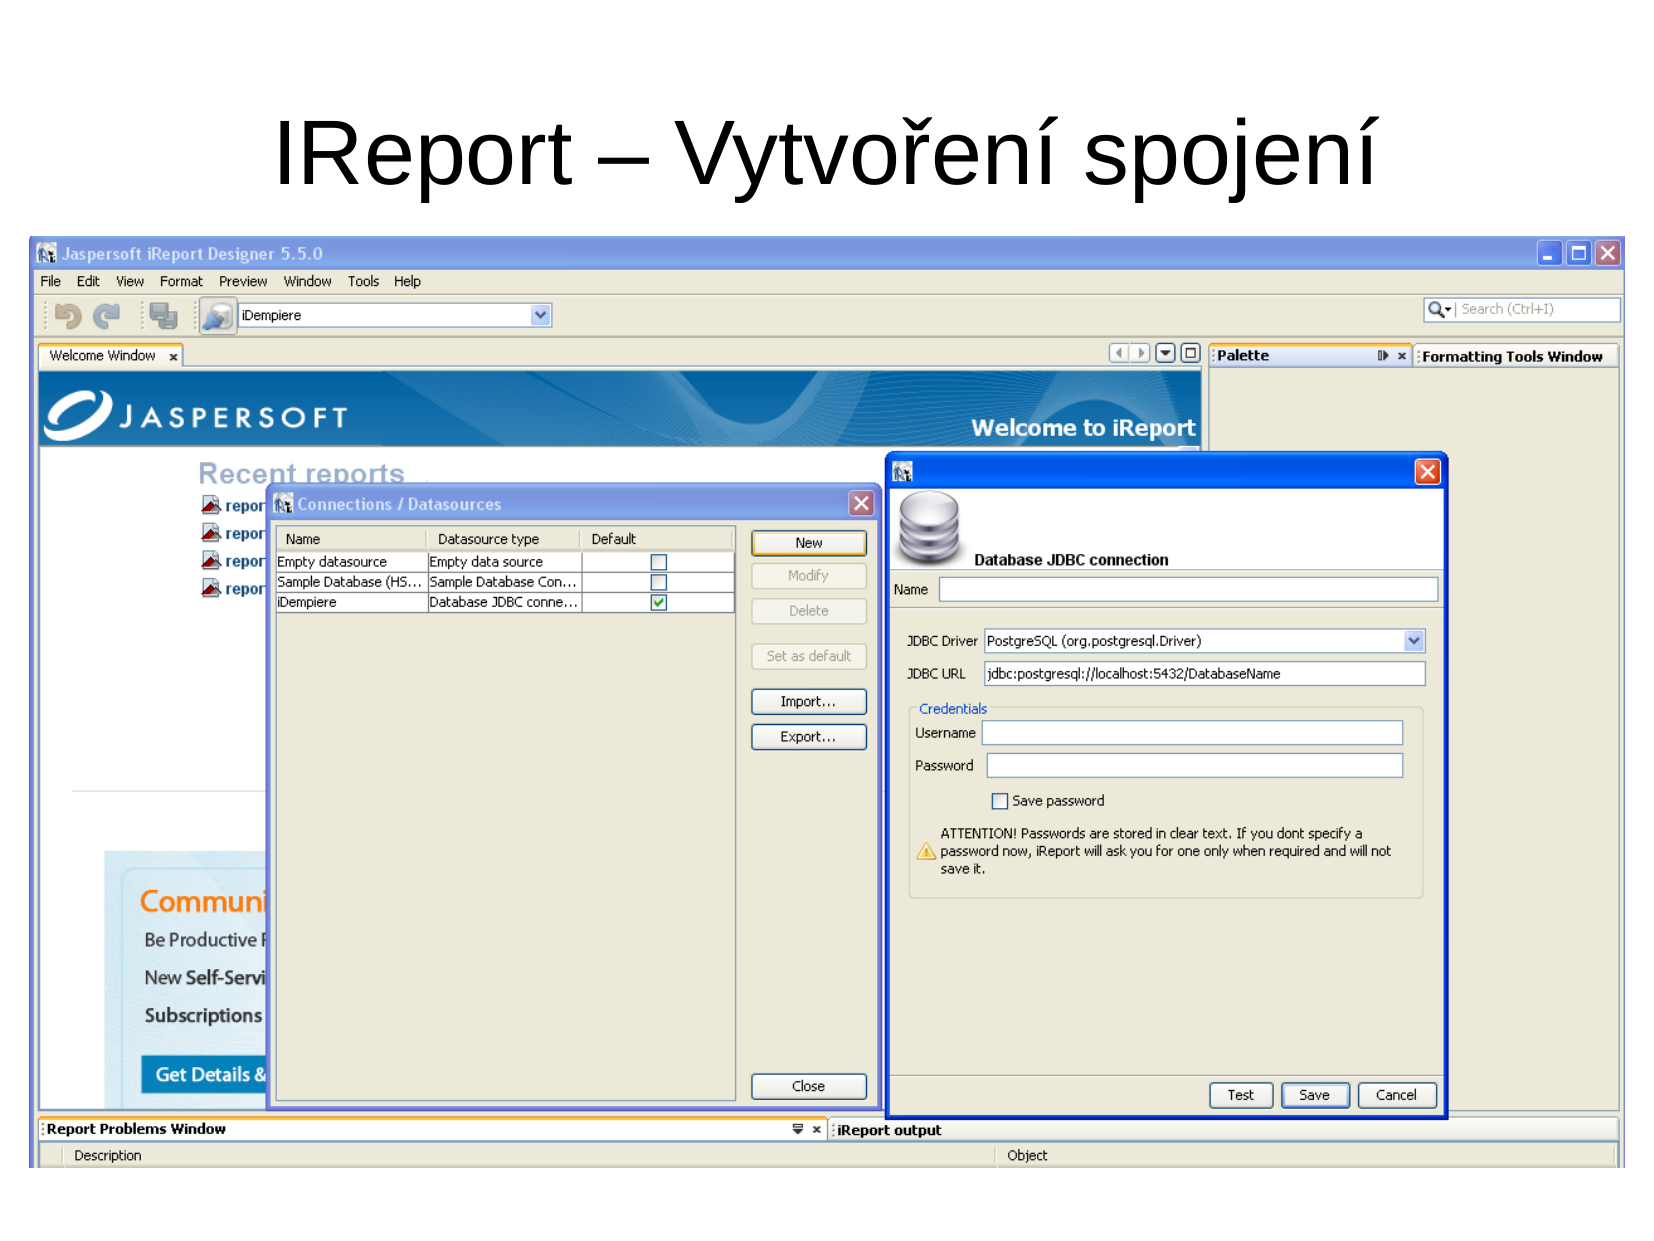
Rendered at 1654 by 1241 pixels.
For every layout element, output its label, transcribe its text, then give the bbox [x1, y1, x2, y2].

picture [29, 236, 1625, 1168]
title IReport – Vytvoření spojení [82, 49, 1571, 236]
